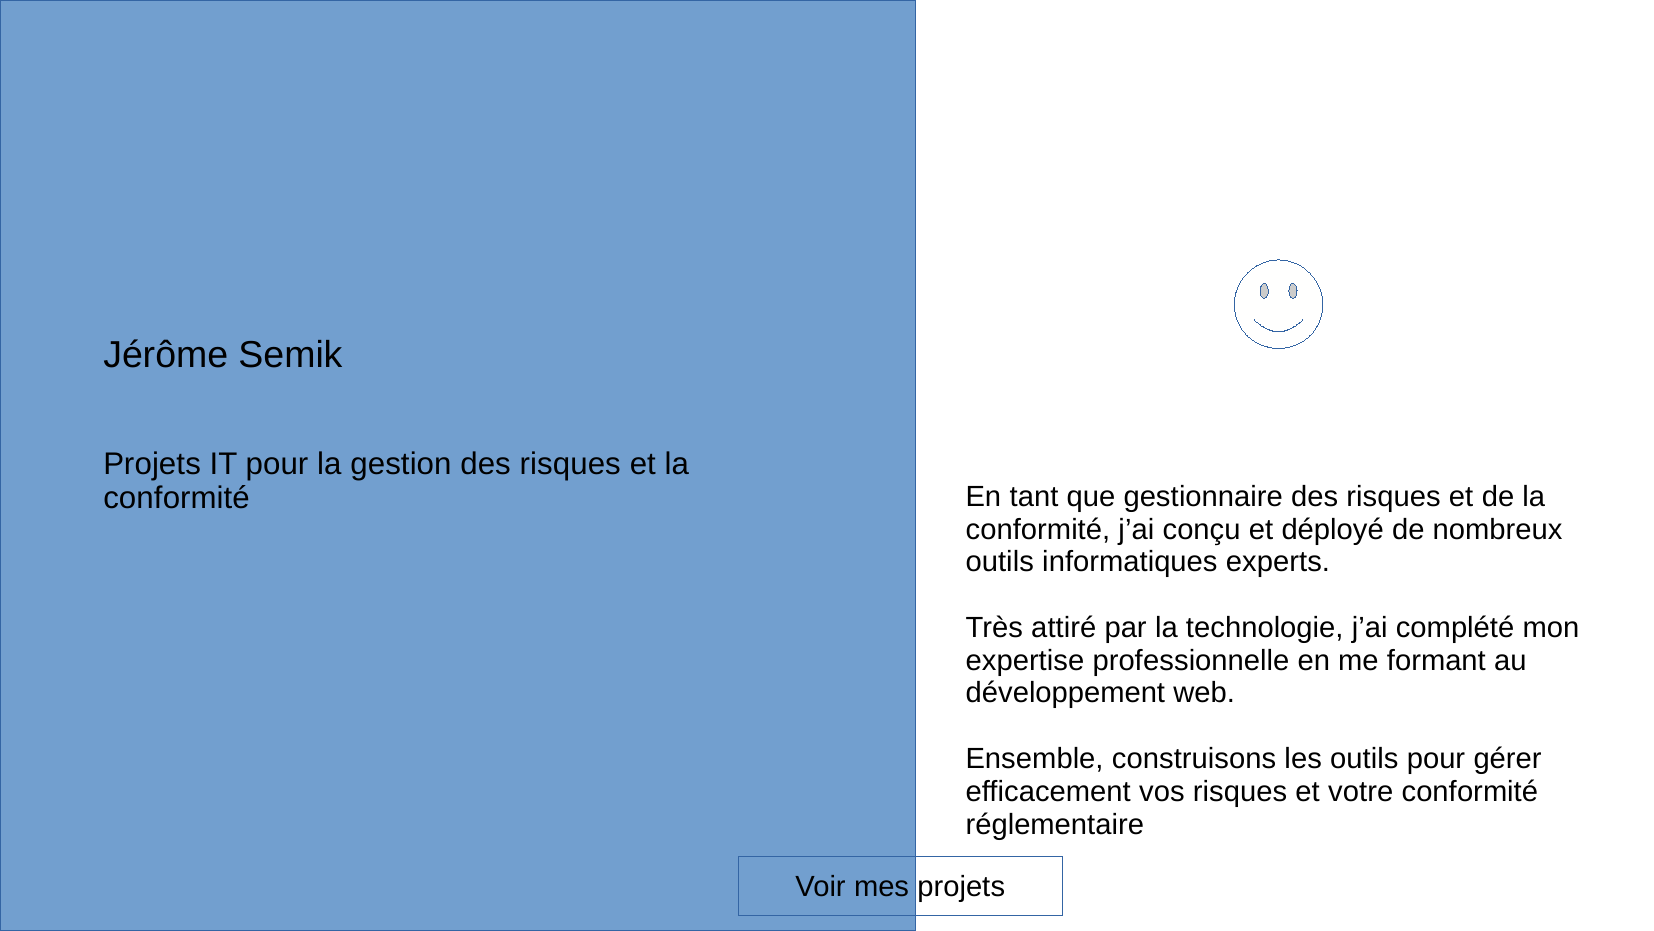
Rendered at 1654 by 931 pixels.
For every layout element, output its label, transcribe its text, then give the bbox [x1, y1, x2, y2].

text_box [1234, 259, 1323, 349]
text_box Jérôme Semik [88, 326, 827, 384]
text_box En tant que gestionnaire des risques et de la conformité, j’ai conçu et déployé de nombreux outils informatiques experts. Très attiré par la technologie, j’ai complété mon expertise professionnelle en me formant au développement web. Ensemble, construisons les outils pour gérer efficacement vos risques et votre conformité réglementaire [950, 472, 1613, 889]
text_box [0, 0, 916, 931]
text_box Projets IT pour la gestion des risques et la conformité [88, 438, 827, 523]
text_box Voir mes projets [738, 856, 1063, 916]
